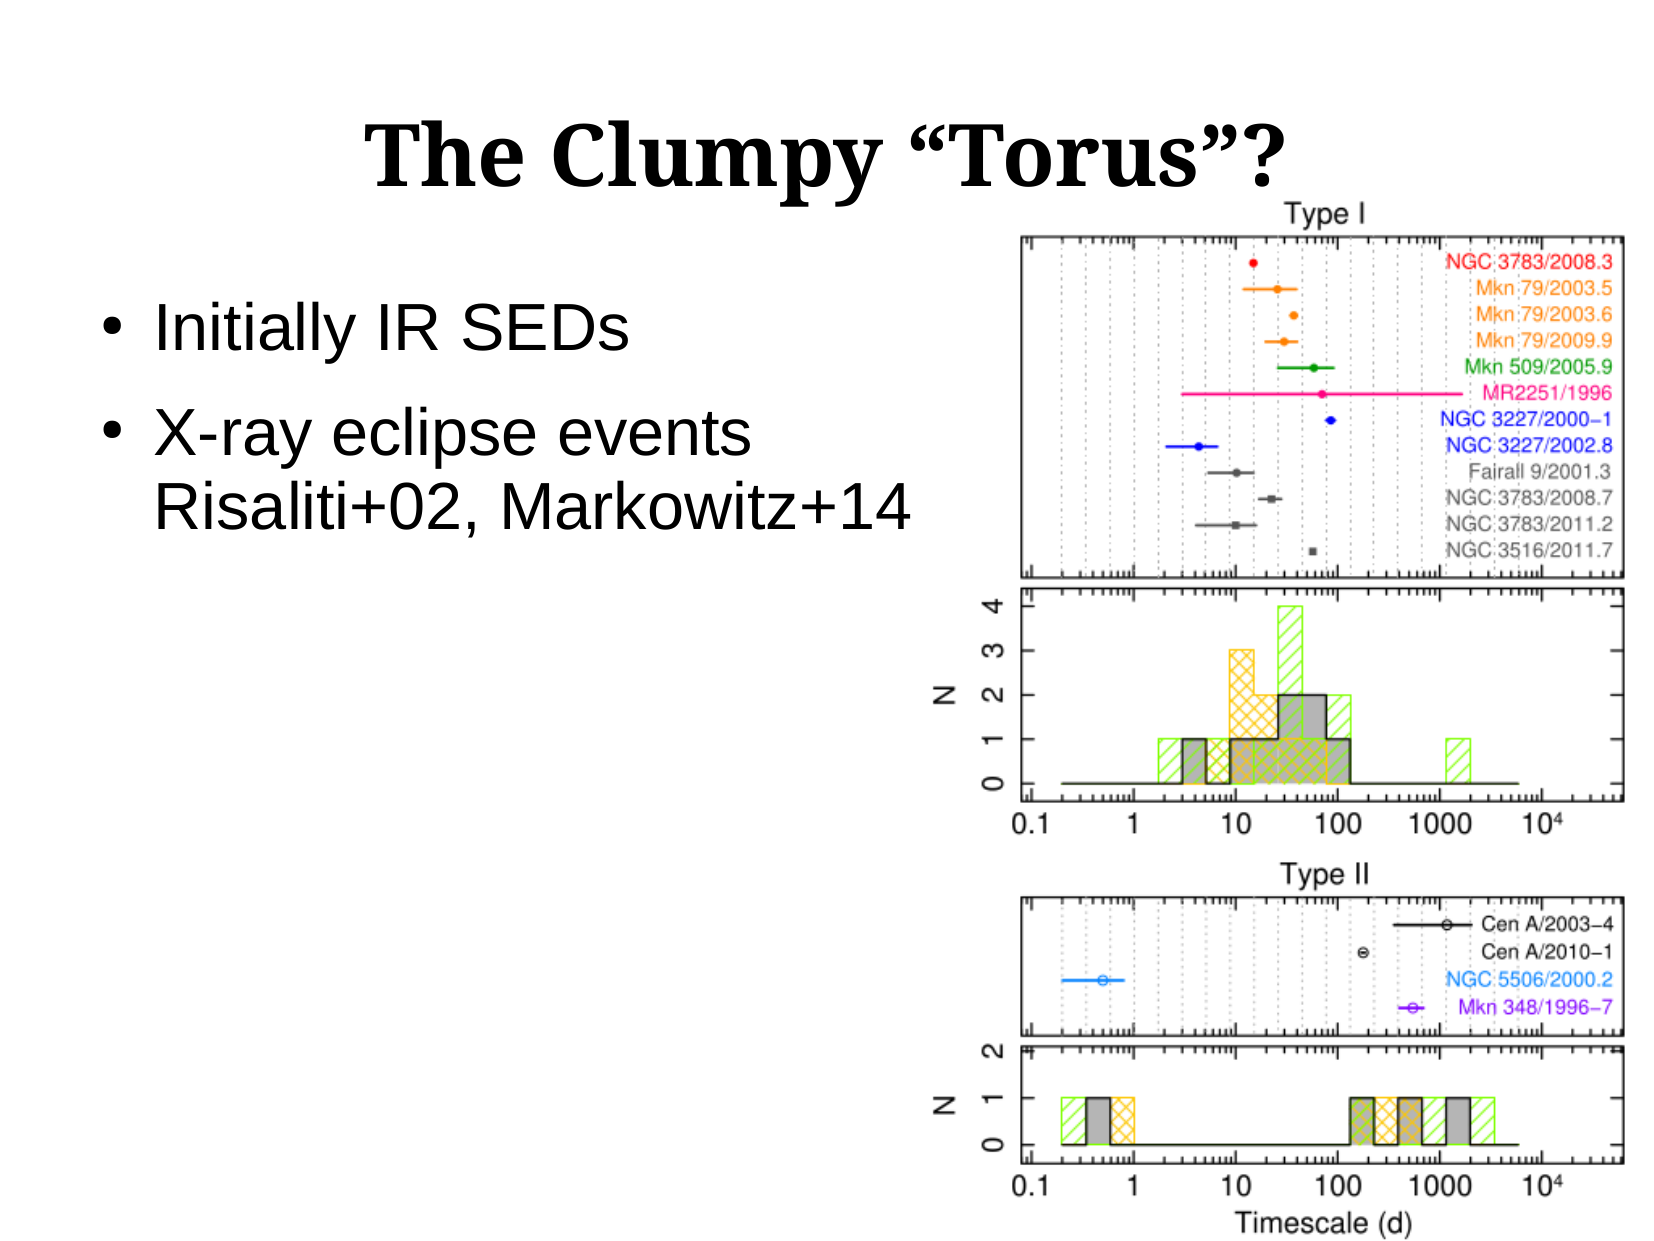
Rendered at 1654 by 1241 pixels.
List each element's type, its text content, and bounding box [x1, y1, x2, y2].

picture [927, 187, 1654, 1241]
list Initially IR SEDs X-ray eclipse events Risaliti+02, Markowitz+14 [82, 290, 927, 1010]
title The Clumpy “Torus”? [82, 49, 1571, 257]
